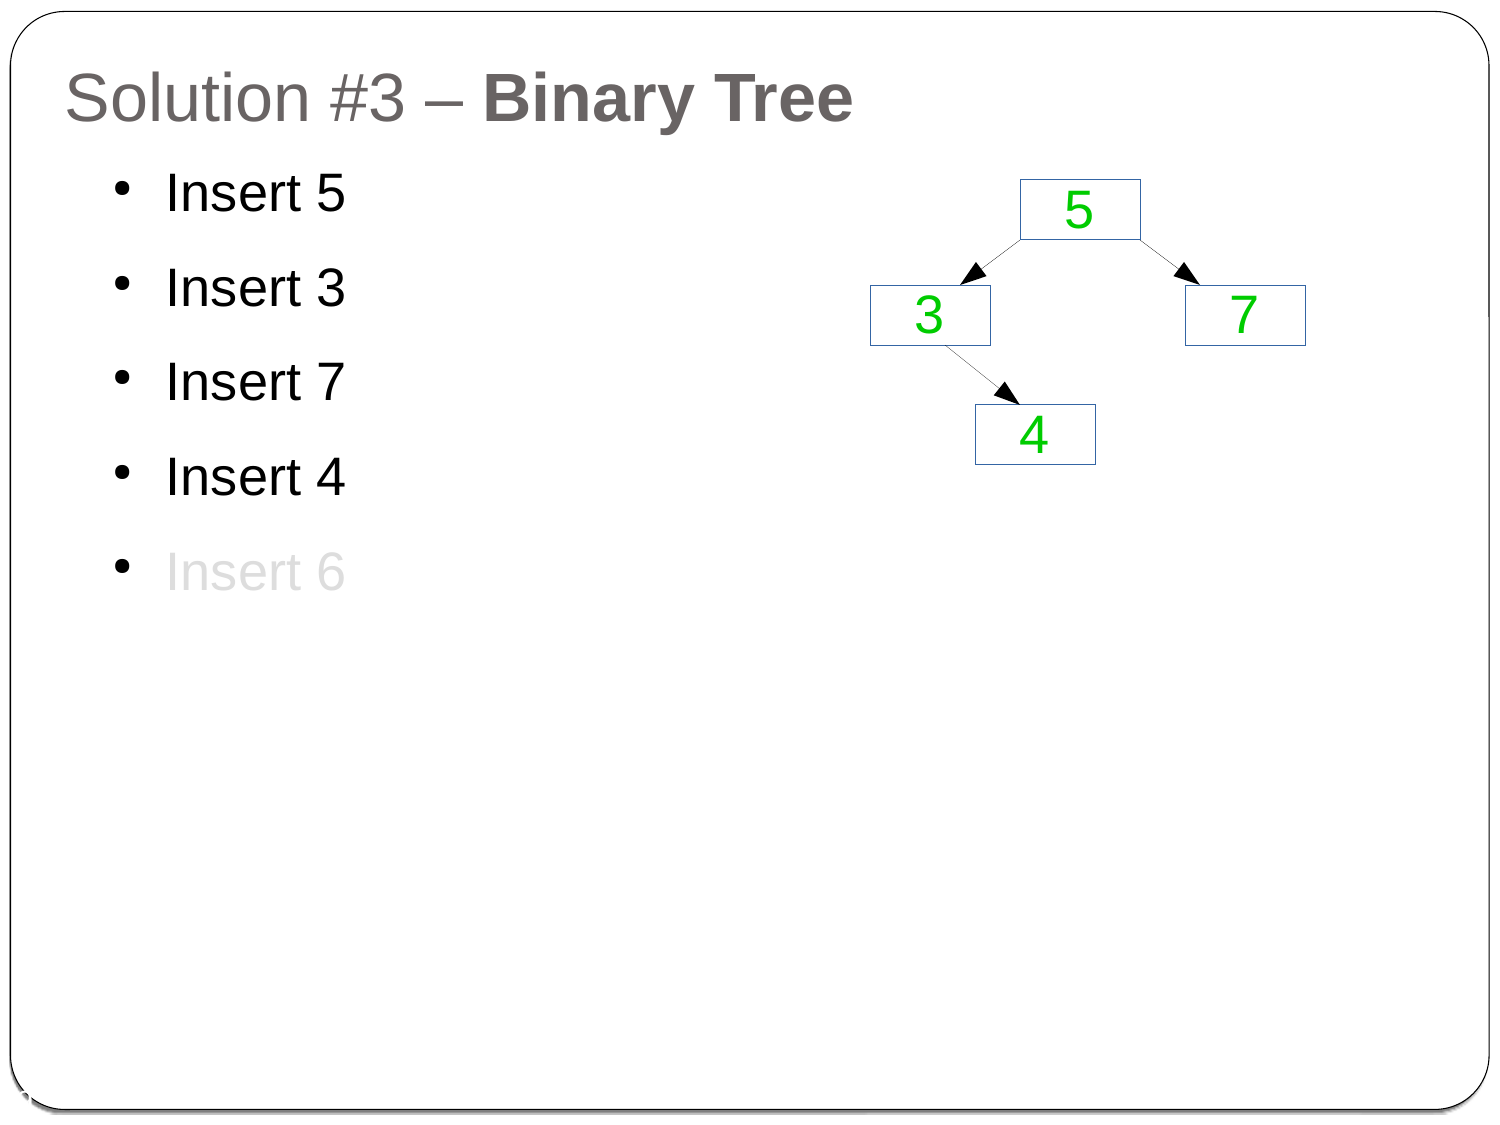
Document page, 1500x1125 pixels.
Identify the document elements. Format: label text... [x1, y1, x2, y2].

list Insert 5 Insert 3 Insert 7 Insert 4 Insert 6 [80, 149, 661, 1088]
title Solution #3 – Binary Tree [50, 45, 1450, 150]
text_box 7 [1185, 285, 1306, 346]
slide_number <number> [0, 1074, 50, 1125]
text_box 3 [870, 285, 991, 346]
text_box 4 [975, 404, 1096, 465]
text_box 5 [1020, 179, 1141, 240]
